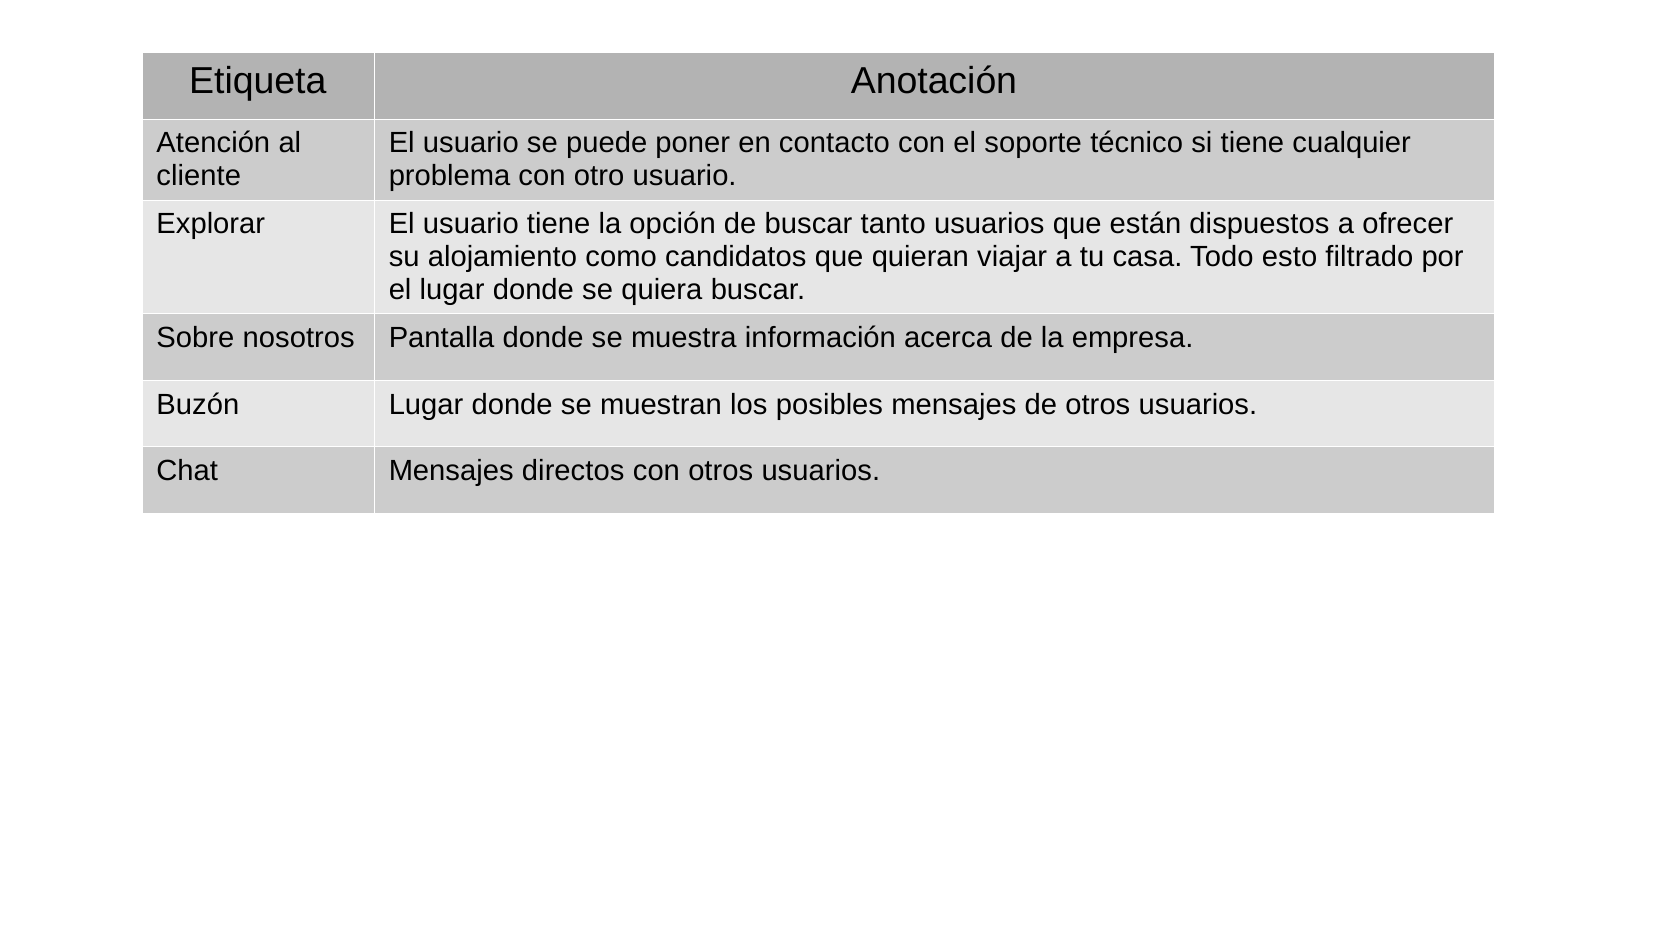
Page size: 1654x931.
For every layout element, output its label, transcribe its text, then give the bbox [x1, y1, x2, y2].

table_header Anotación [375, 53, 1494, 119]
table_header Etiqueta [143, 53, 374, 119]
table_cell Lugar donde se muestran los posibles mensajes de otros usuarios. [375, 381, 1494, 446]
table_cell Mensajes directos con otros usuarios. [375, 447, 1494, 513]
table_cell Pantalla donde se muestra información acerca de la empresa. [375, 314, 1494, 380]
table_cell Sobre nosotros [143, 314, 374, 380]
table_cell El usuario se puede poner en contacto con el soporte técnico si tiene cualquier problema con otro usuario. [375, 120, 1494, 200]
table_cell Atención al cliente [143, 120, 374, 200]
table_cell Explorar [143, 201, 374, 313]
table_cell Chat [143, 447, 374, 513]
table_cell El usuario tiene la opción de buscar tanto usuarios que están dispuestos a ofrecer su alojamiento como candidatos que quieran viajar a tu casa. Todo esto filtrado por el lugar donde se quiera buscar. [375, 201, 1494, 313]
table_cell Buzón [143, 381, 374, 446]
